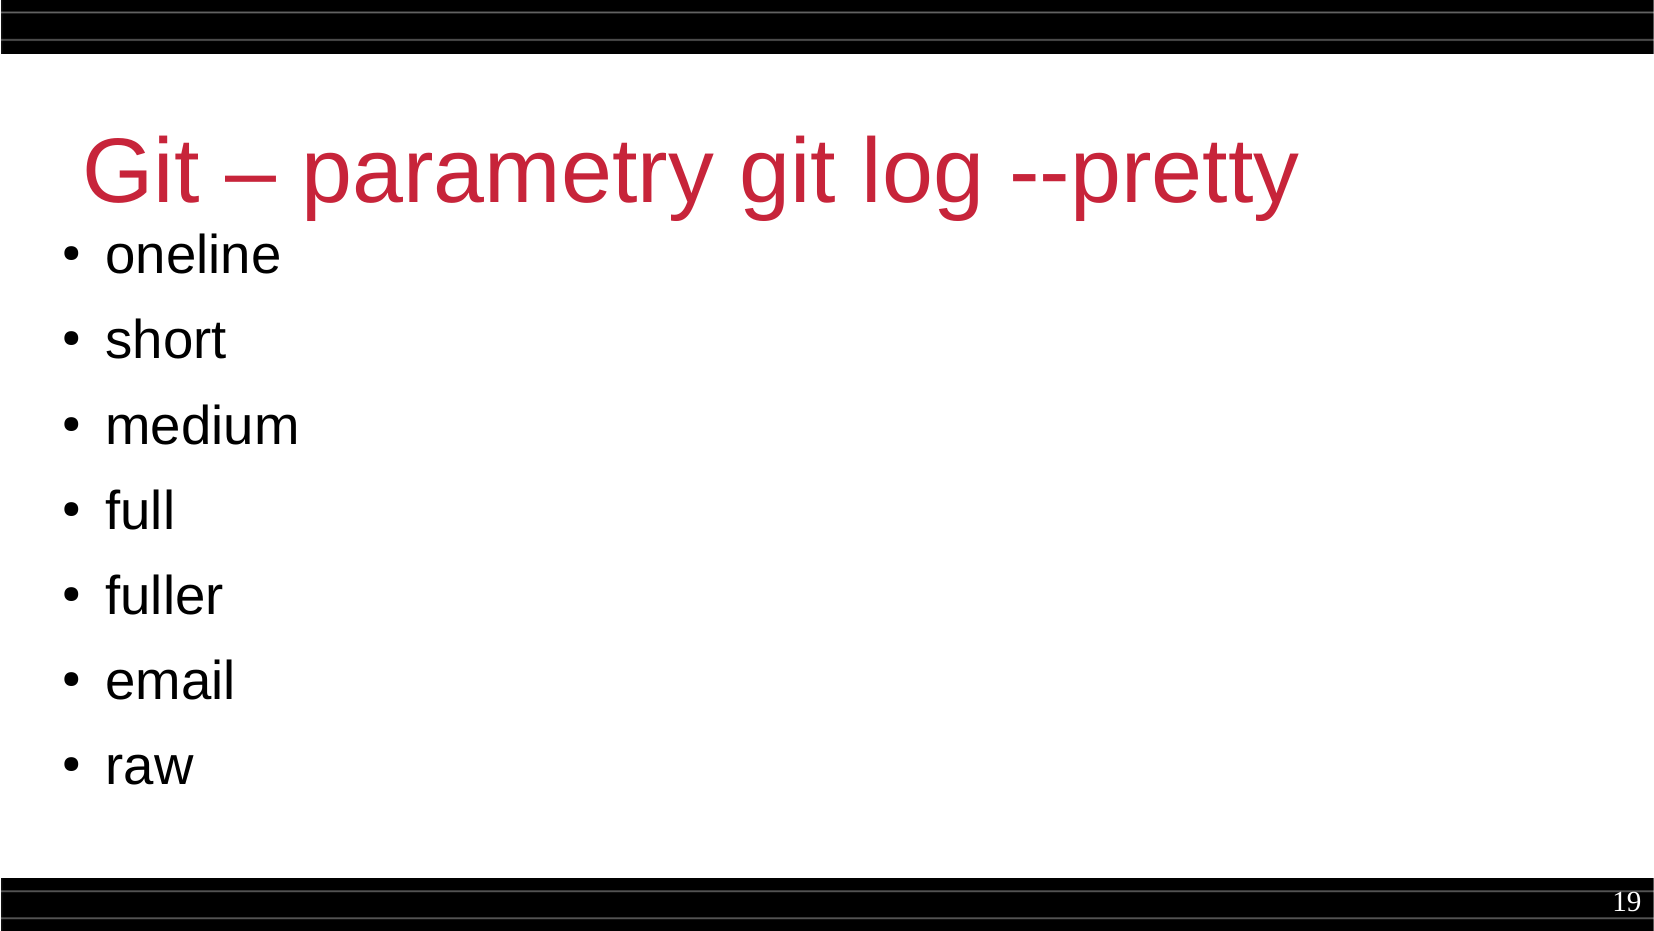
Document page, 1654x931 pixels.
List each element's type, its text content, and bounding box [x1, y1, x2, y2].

title Git – parametry git log --pretty [82, 92, 1571, 249]
picture [1, 878, 1654, 931]
picture [1, 0, 1654, 54]
list oneline short medium full fuller email raw [47, 224, 1536, 804]
